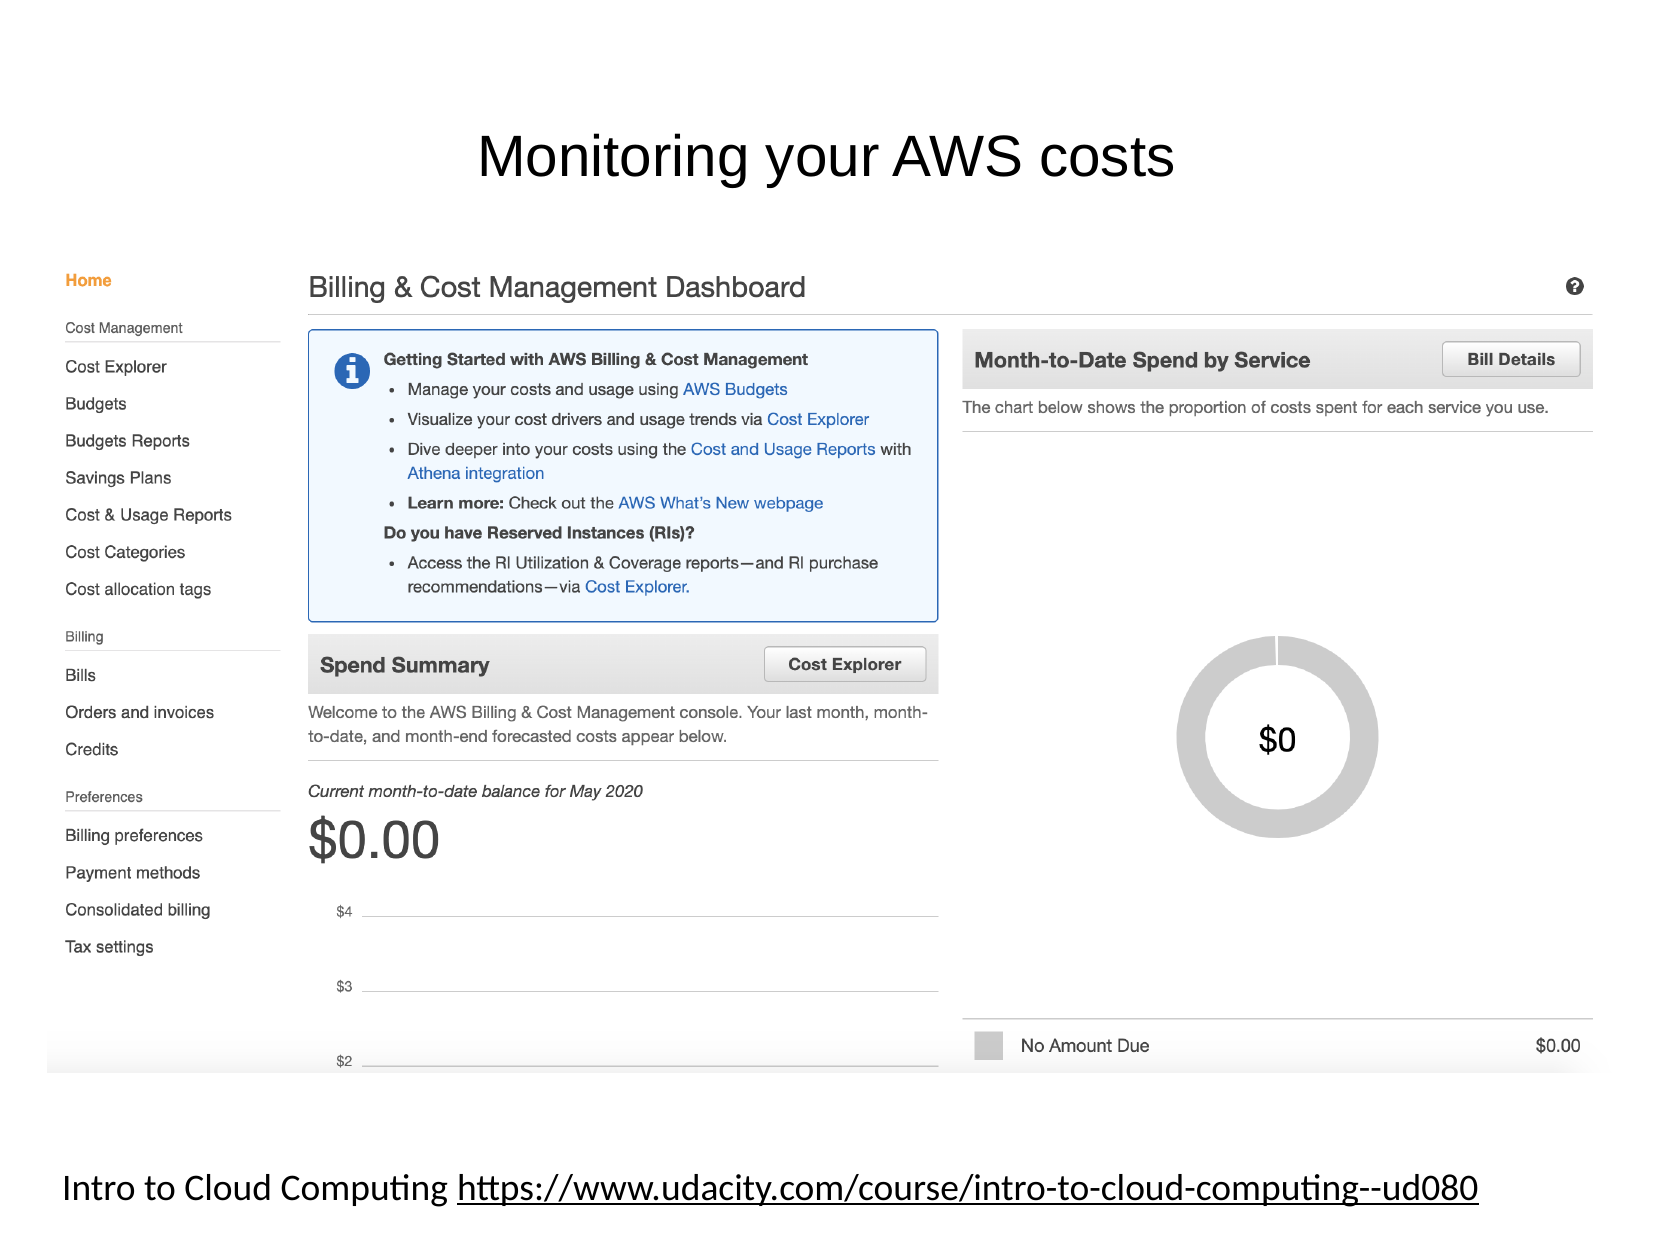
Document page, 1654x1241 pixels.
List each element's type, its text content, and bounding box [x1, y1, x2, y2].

title Monitoring your AWS costs [82, 49, 1571, 256]
picture [47, 256, 1620, 1073]
text_box Intro to Cloud Computing https://www.udacity.com/course/intro-to-cloud-computing--ud080 [47, 1164, 1620, 1241]
